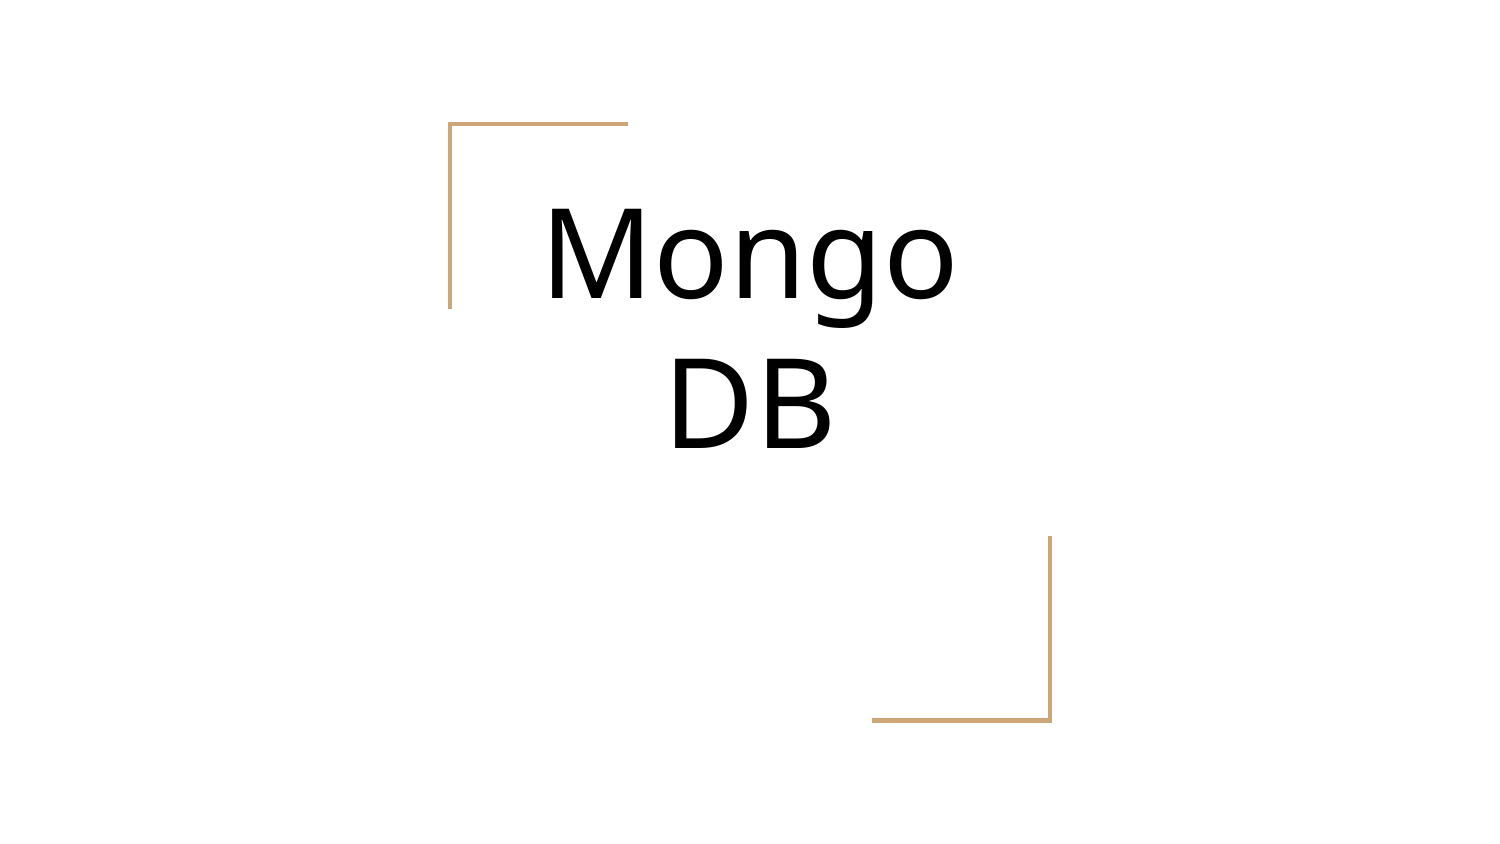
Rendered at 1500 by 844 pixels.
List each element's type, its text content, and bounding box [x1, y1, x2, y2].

title MongoDB [499, 236, 1001, 490]
